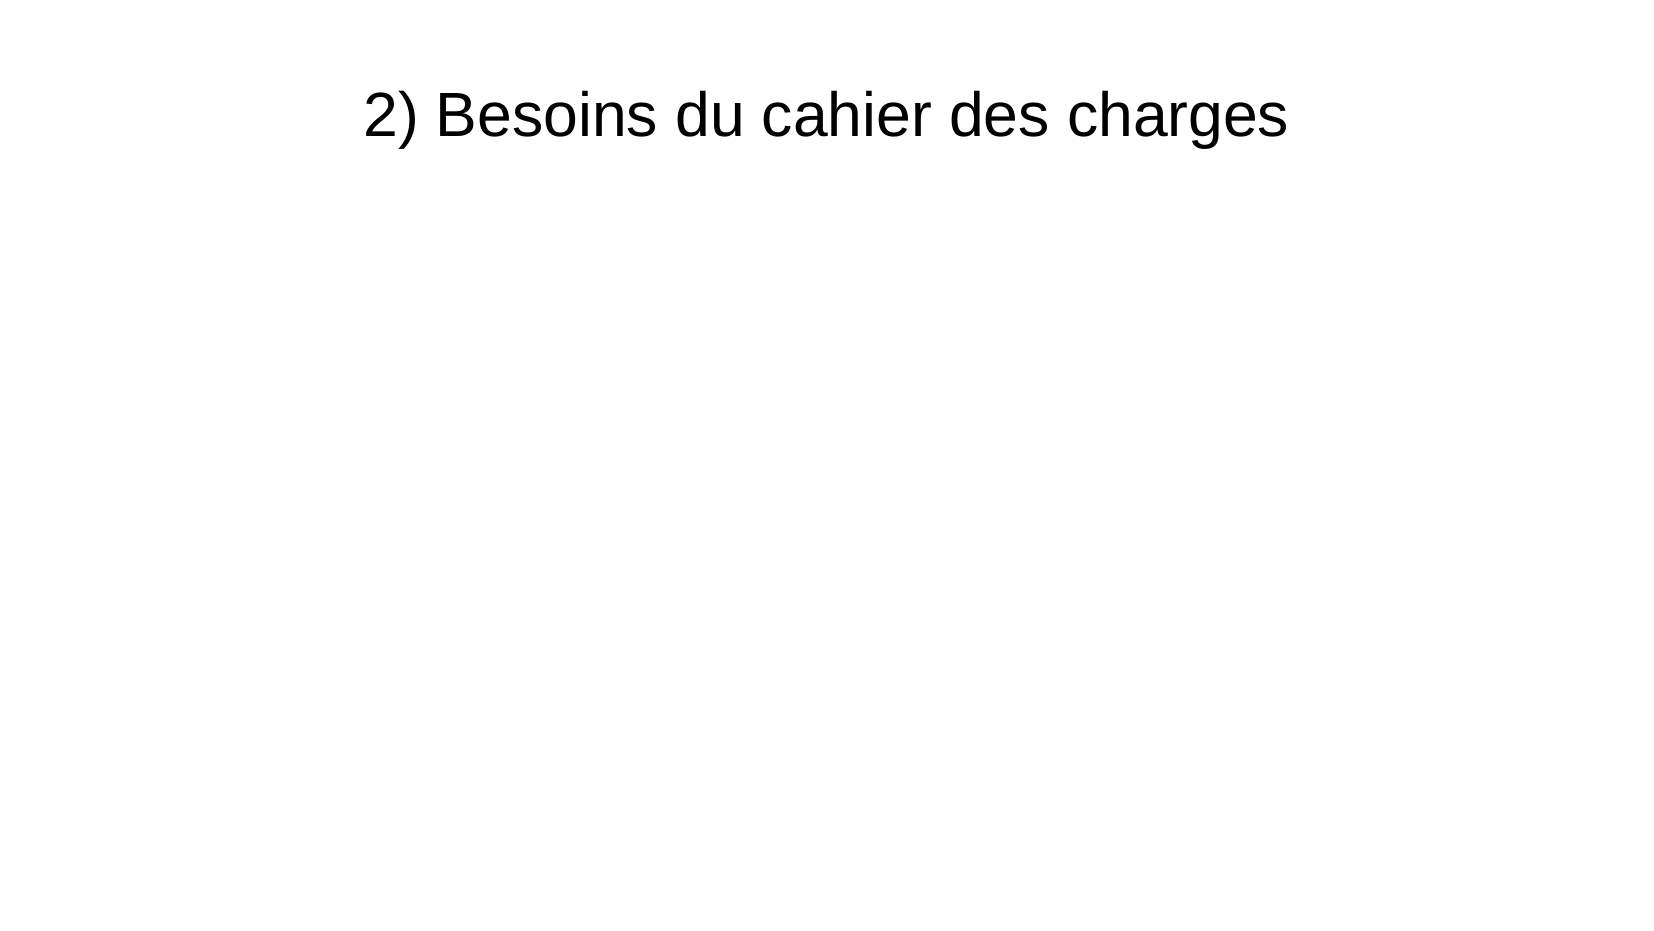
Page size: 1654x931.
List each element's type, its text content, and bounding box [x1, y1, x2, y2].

title 2) Besoins du cahier des charges [82, 37, 1571, 193]
